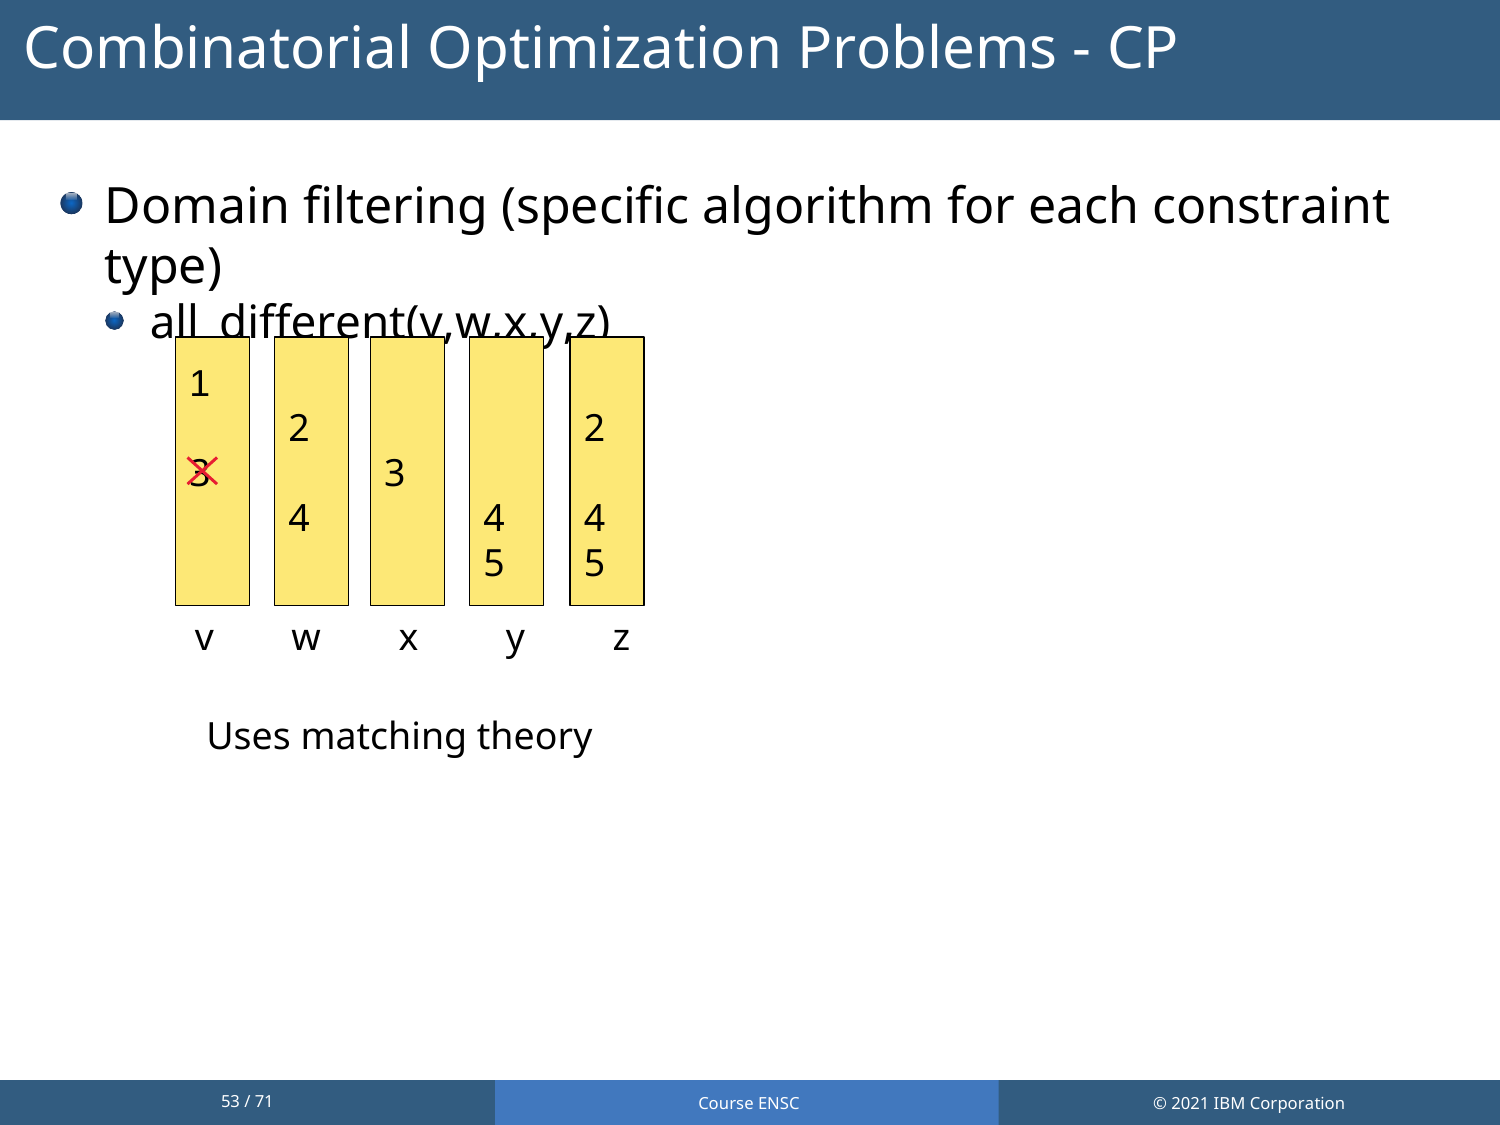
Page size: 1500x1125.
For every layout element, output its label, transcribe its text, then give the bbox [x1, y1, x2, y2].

text_box v w x y z [180, 605, 632, 666]
text_box 4 5 [469, 337, 544, 606]
text_box 3 [370, 337, 445, 606]
text_box 2 4 5 [570, 337, 644, 606]
text_box 2 4 [274, 337, 349, 605]
list Domain filtering (specific algorithm for each constraint type) all_different(v,w,x,y,z) [45, 165, 1486, 1051]
text_box Uses matching theory [191, 705, 593, 765]
title Combinatorial Optimization Problems - CP [0, 0, 1500, 121]
text_box 1 3 [175, 337, 250, 606]
